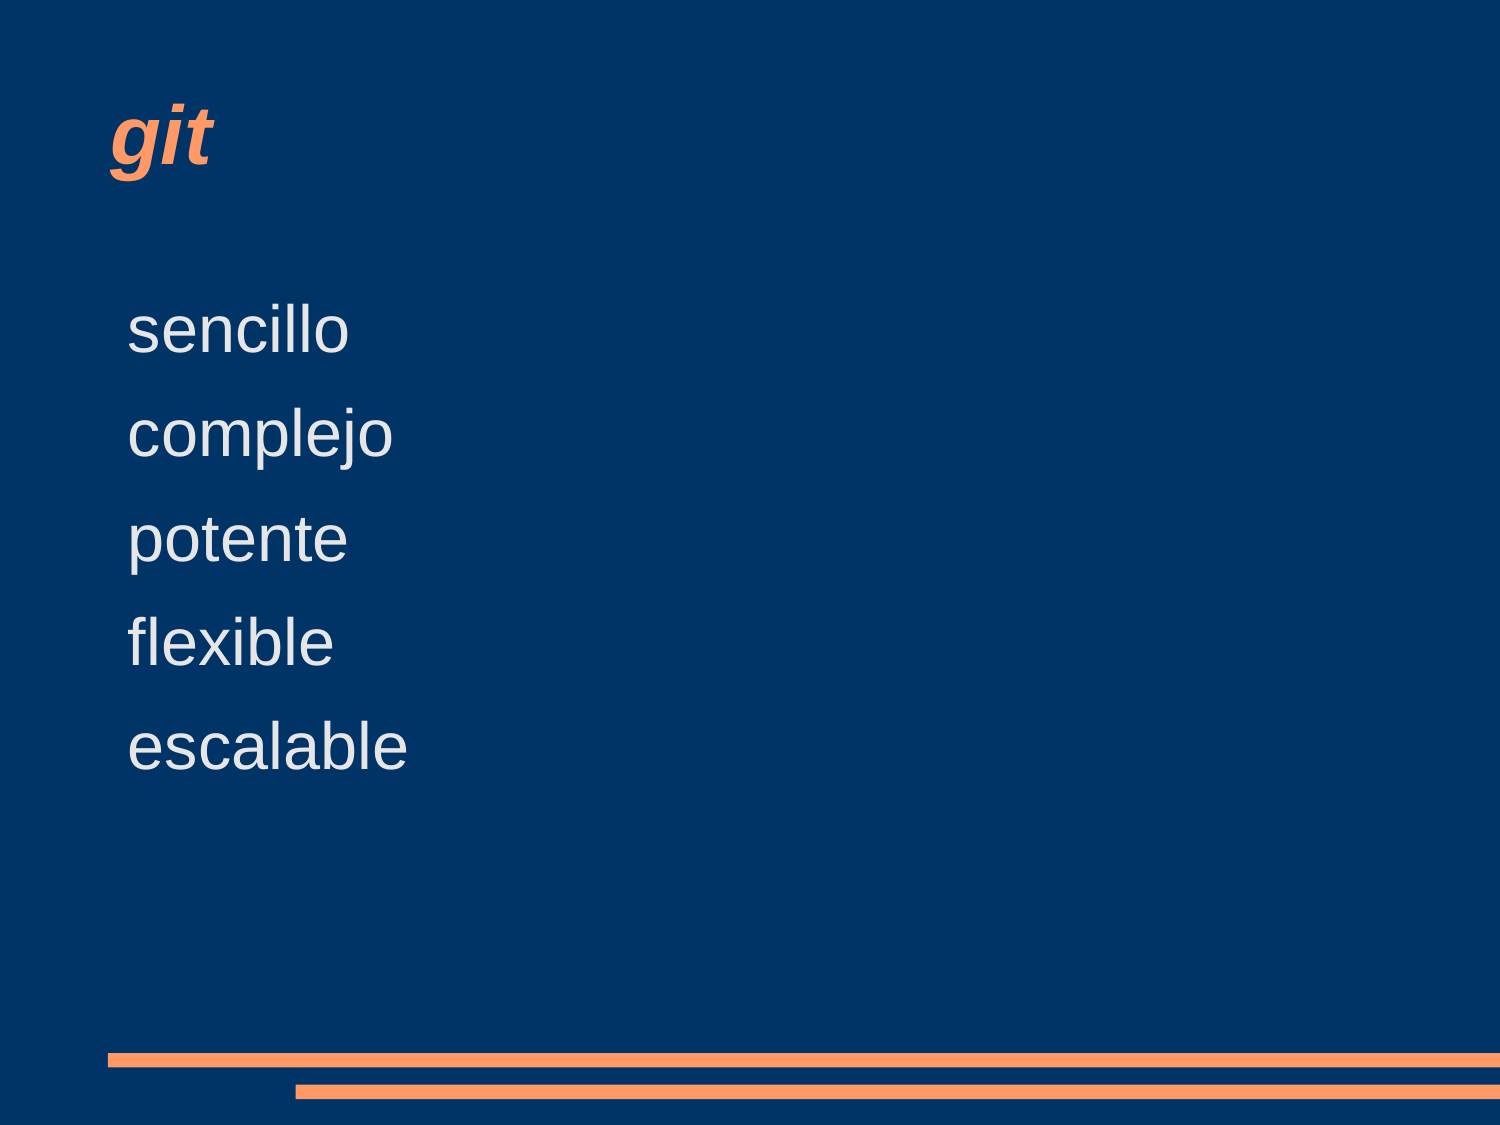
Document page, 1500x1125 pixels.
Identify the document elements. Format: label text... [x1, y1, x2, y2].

list sencillo complejo potente flexible escalable [110, 292, 1416, 1027]
title git [110, 41, 1392, 230]
